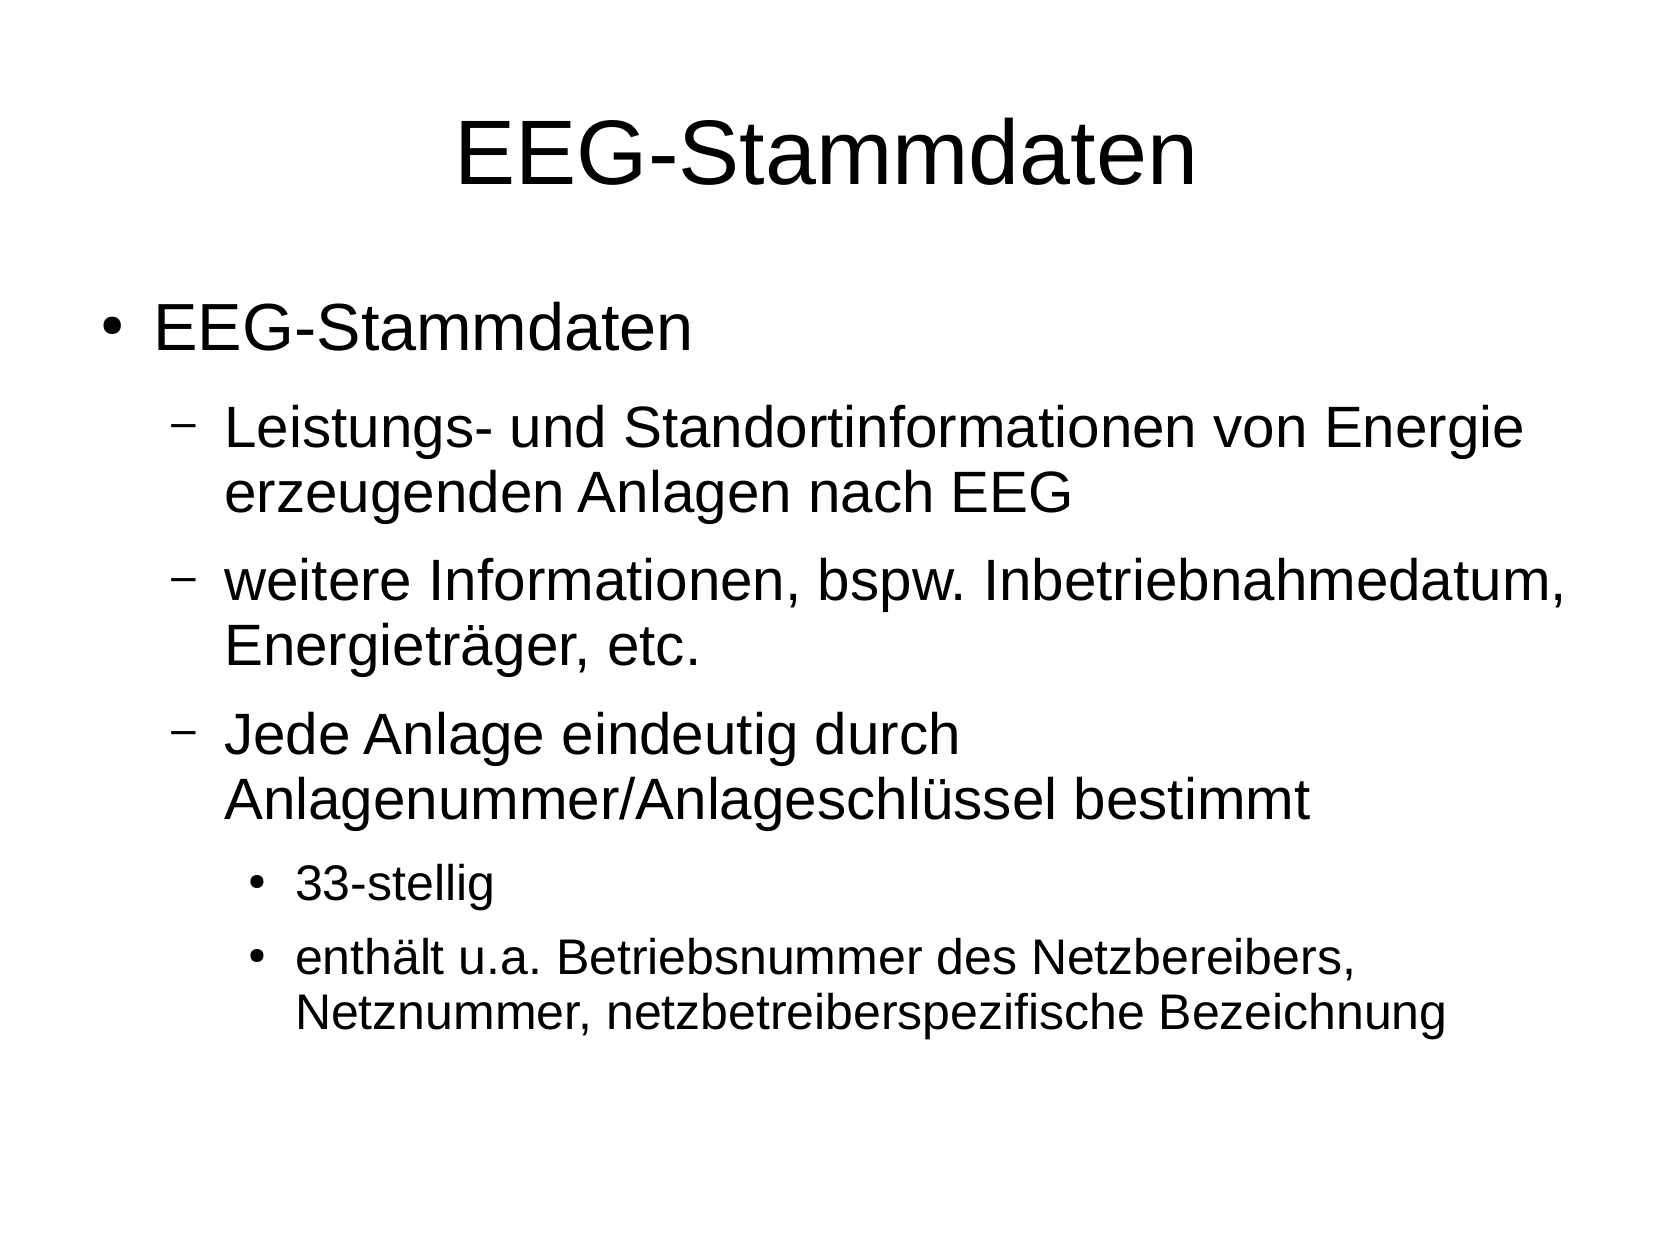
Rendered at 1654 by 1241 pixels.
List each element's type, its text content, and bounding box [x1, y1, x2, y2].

title EEG-Stammdaten [82, 49, 1571, 257]
list EEG-Stammdaten Leistungs- und Standortinformationen von Energie erzeugenden Anlagen nach EEG weitere Informationen, bspw. Inbetriebnahmedatum, Energieträger, etc. Jede Anlage eindeutig durch Anlagenummer/Anlageschlüssel bestimmt 33-stellig enthält u.a. Betriebsnummer des Netzbereibers, Netznummer, netzbetreiberspezifische Bezeichnung [82, 290, 1571, 1099]
